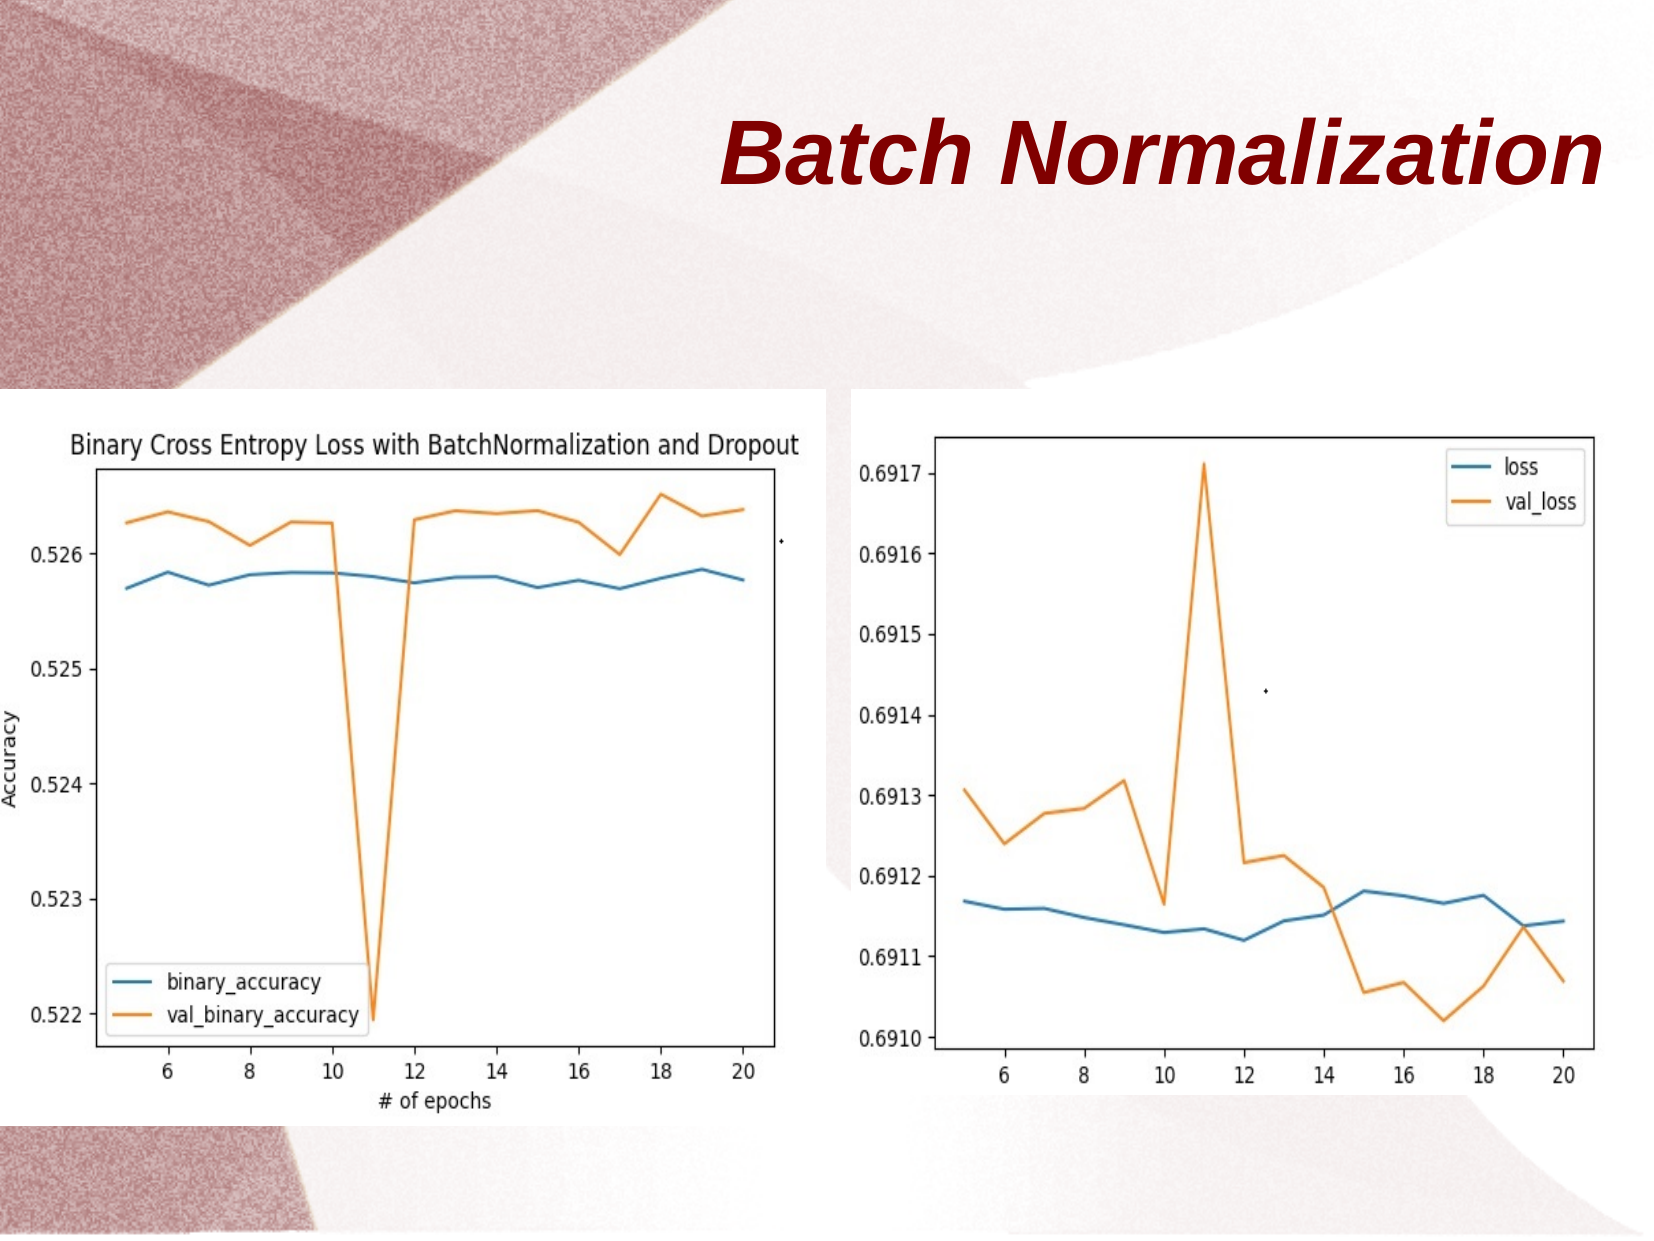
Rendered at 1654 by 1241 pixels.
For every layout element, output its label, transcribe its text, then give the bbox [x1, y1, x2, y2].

title Batch Normalization [596, 49, 1607, 257]
picture [0, 0, 1654, 1241]
